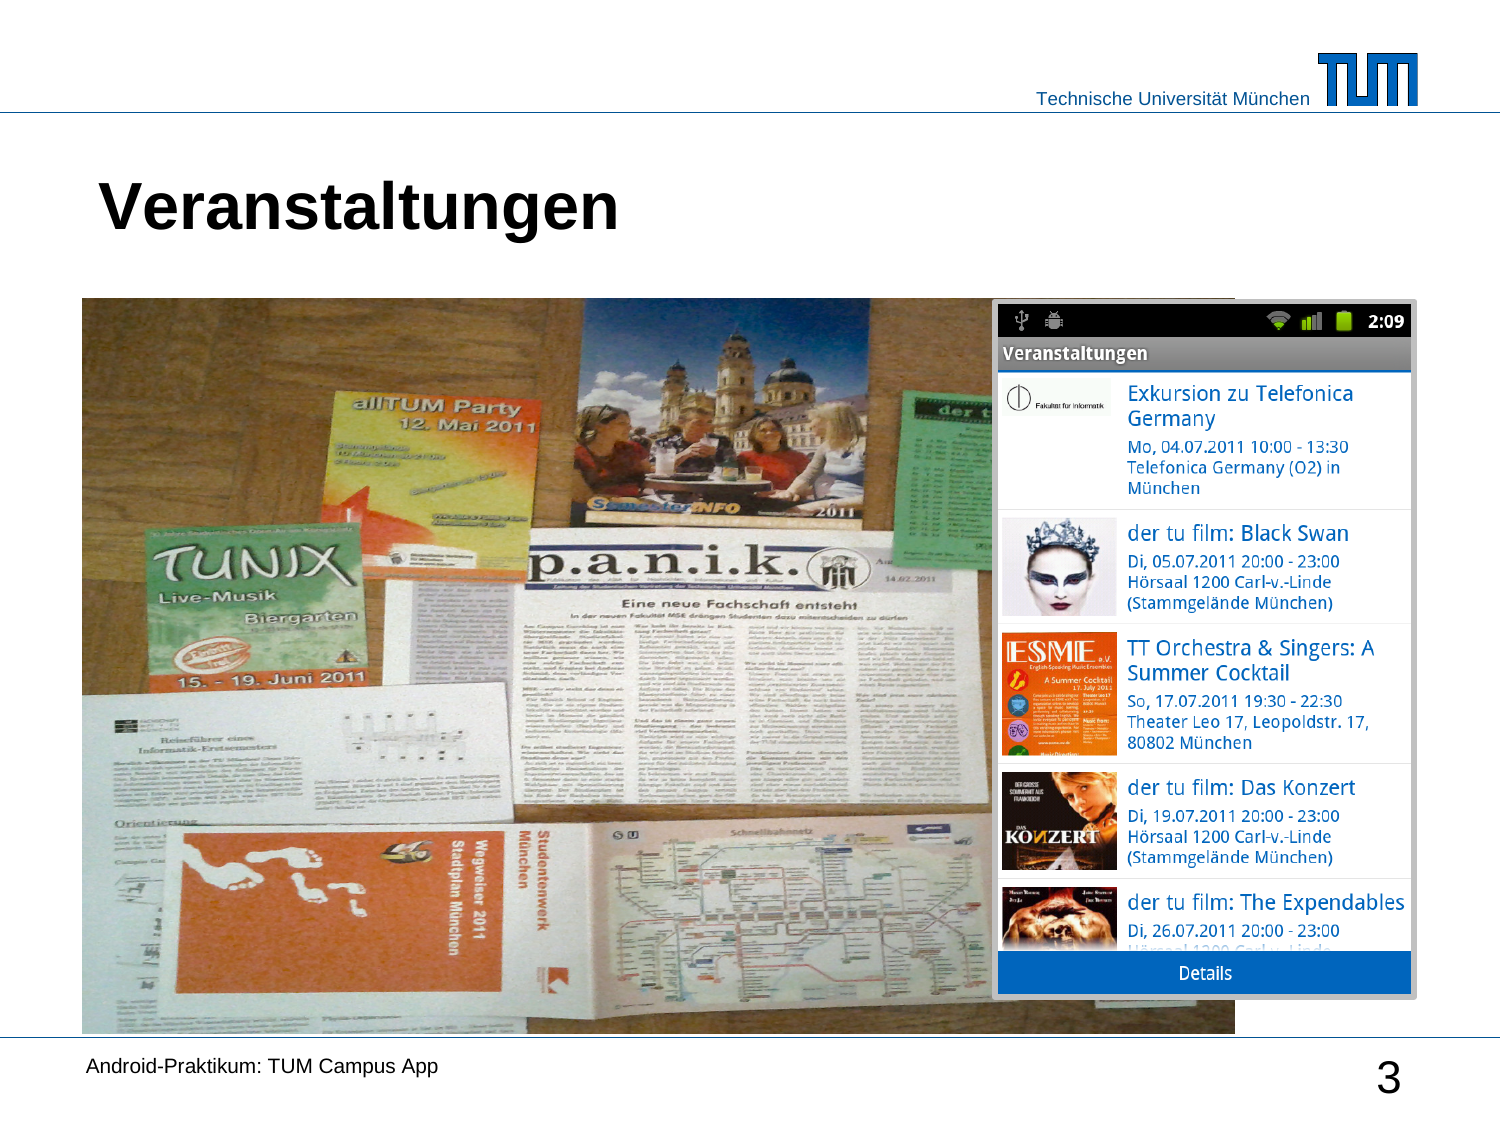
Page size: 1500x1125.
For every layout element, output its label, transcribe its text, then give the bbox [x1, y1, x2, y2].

picture [82, 298, 1235, 1034]
title Veranstaltungen [83, 149, 1417, 250]
picture [997, 304, 1412, 994]
